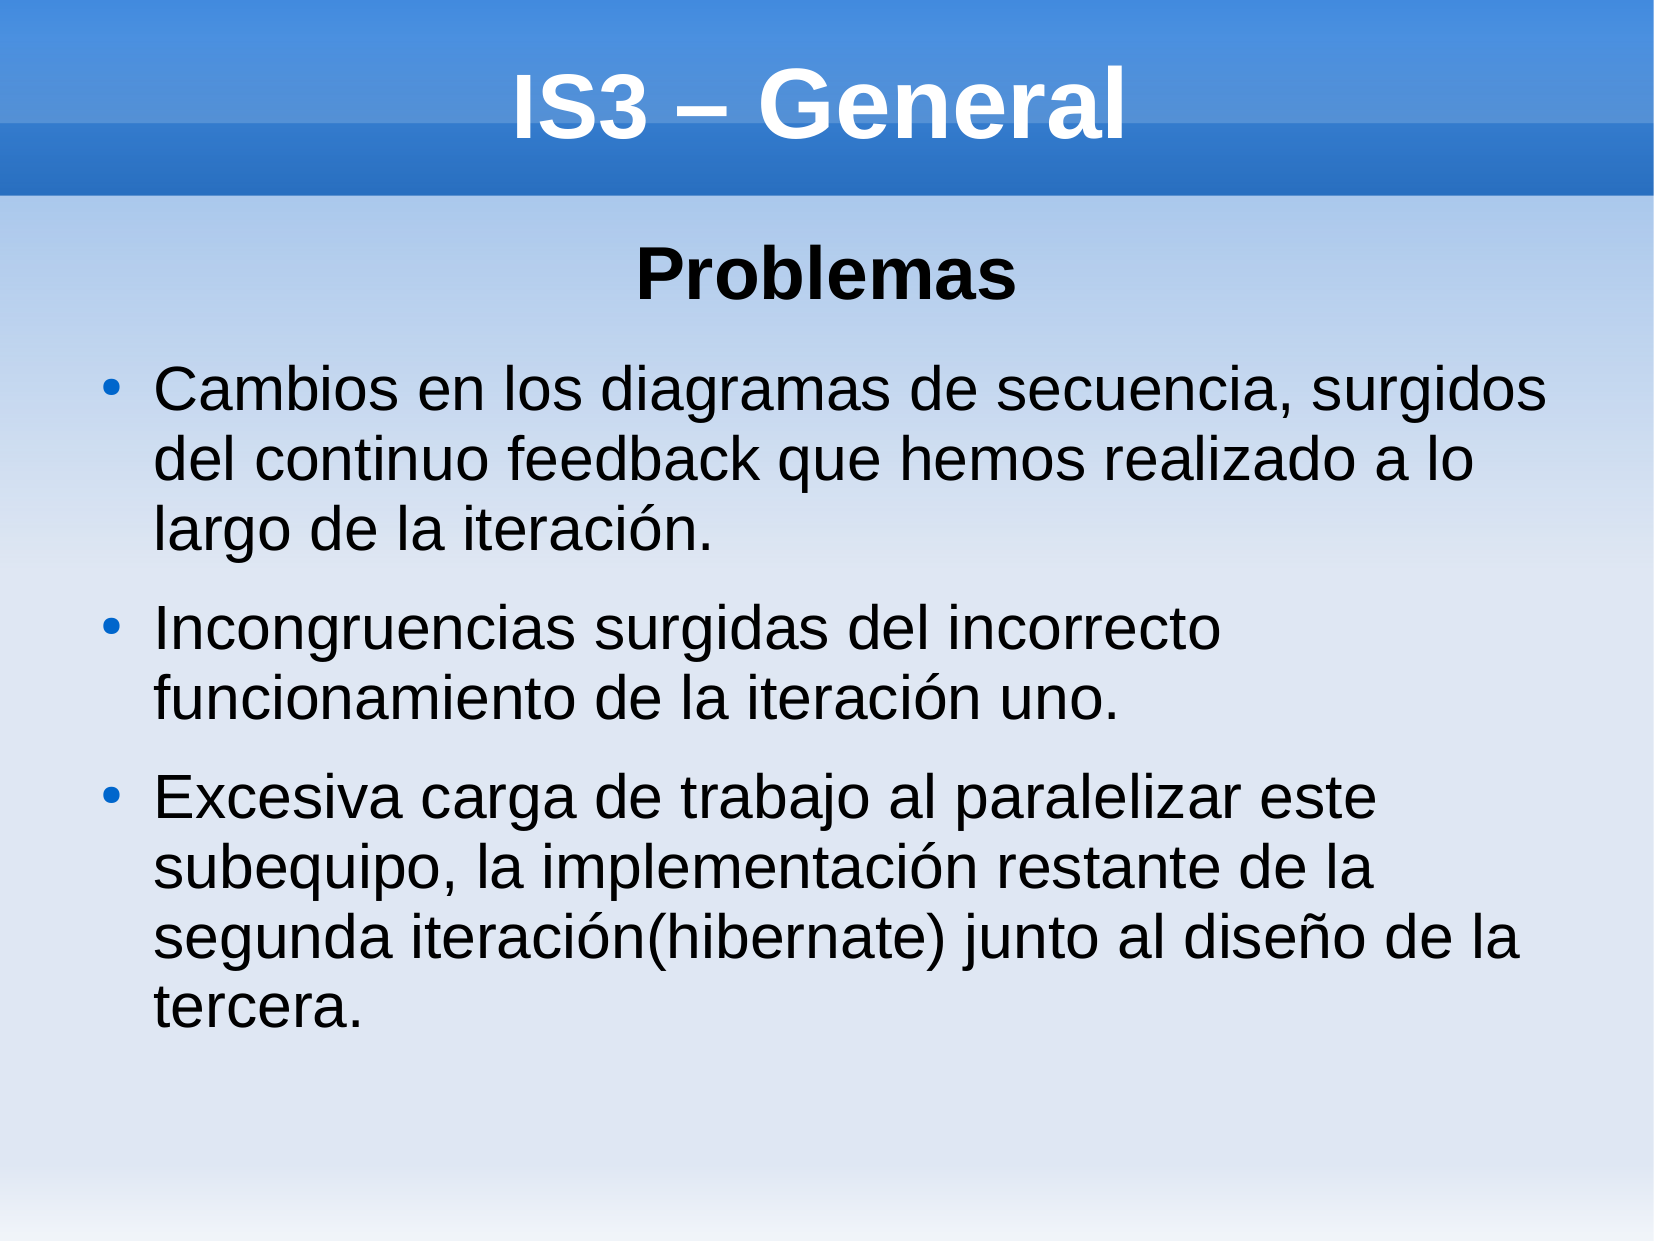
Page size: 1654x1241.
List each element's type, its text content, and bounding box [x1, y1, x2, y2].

picture [0, 0, 1654, 1241]
text_box Problemas [59, 224, 1595, 324]
list Cambios en los diagramas de secuencia, surgidos del continuo feedback que hemos realizado a lo largo de la iteración. Incongruencias surgidas del incorrecto funcionamiento de la iteración uno. Excesiva carga de trabajo al paralelizar este subequipo, la implementación restante de la segunda iteración(hibernate) junto al diseño de la tercera. [82, 354, 1565, 1139]
title IS3 – General [76, 0, 1565, 208]
